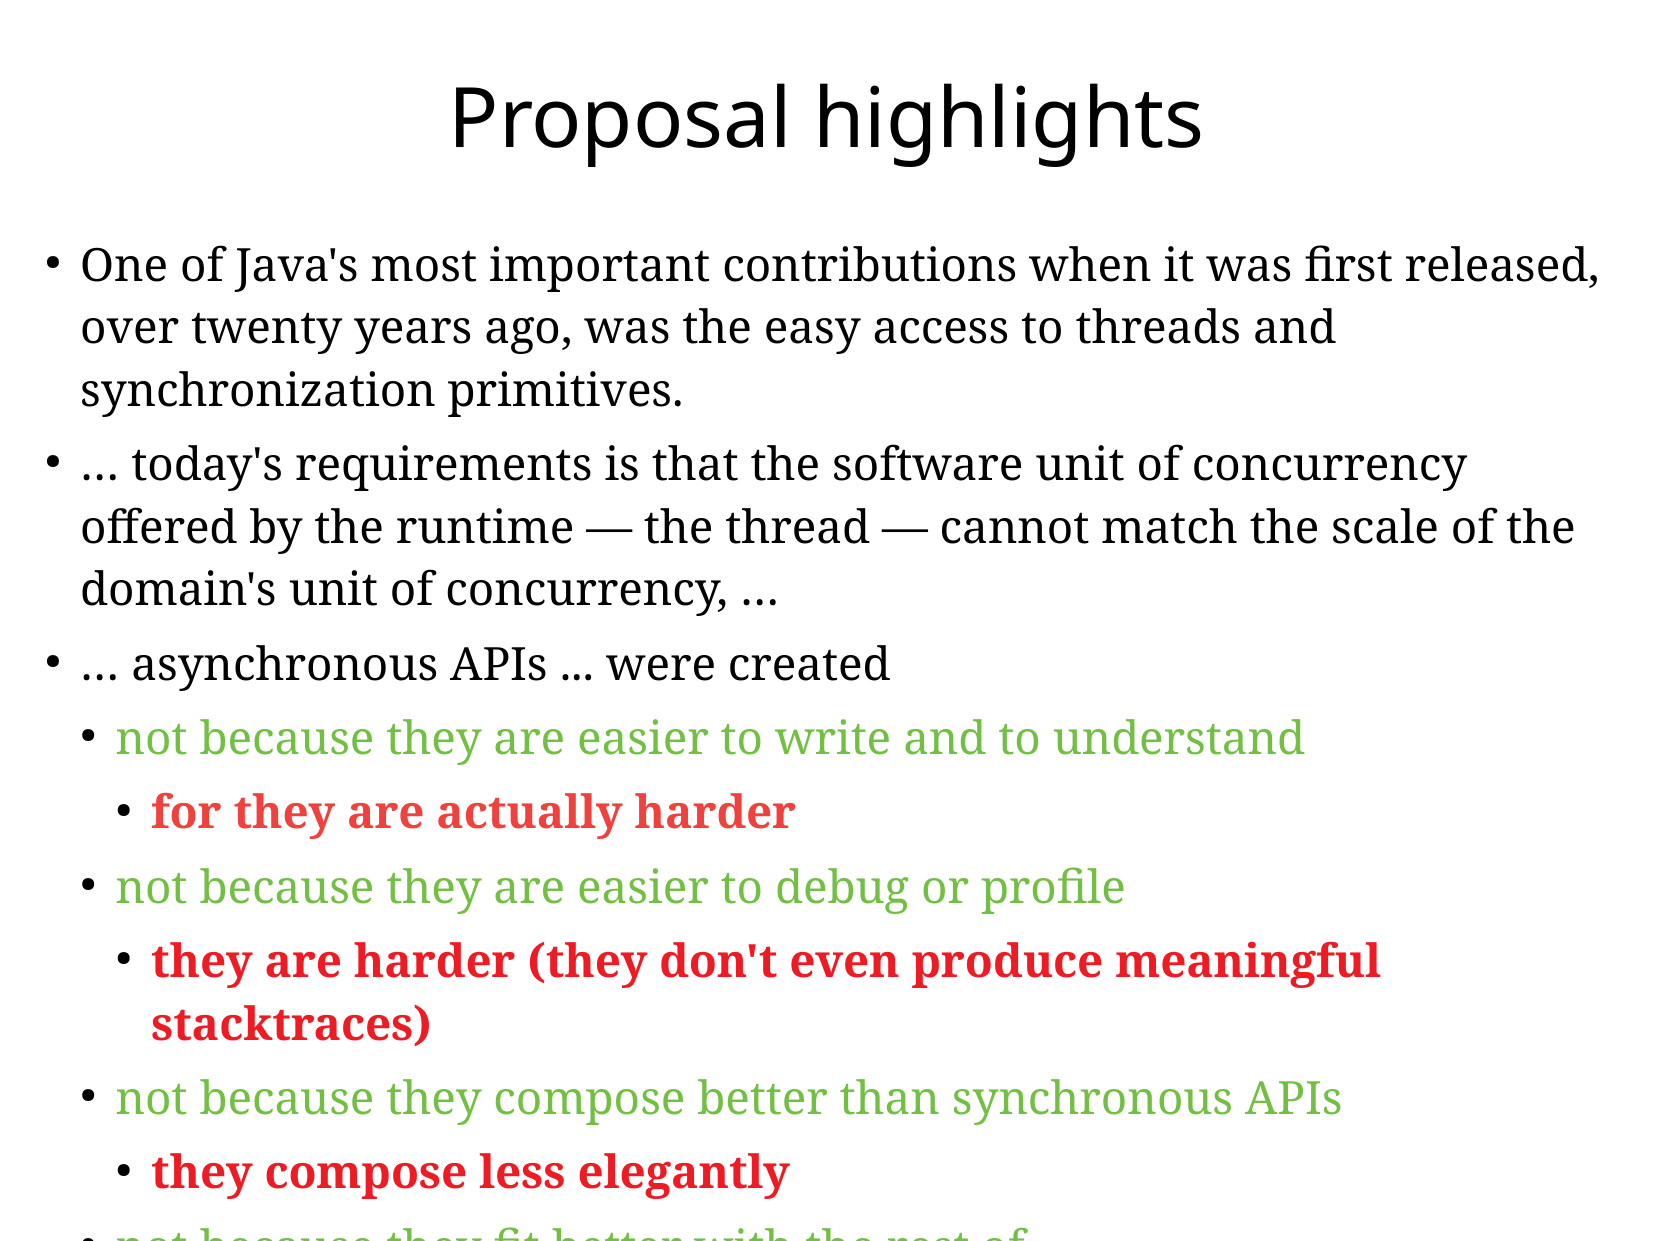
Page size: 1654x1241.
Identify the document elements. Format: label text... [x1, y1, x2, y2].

text_box One of Java's most important contributions when it was first released, over twenty years ago, was the easy access to threads and synchronization primitives. … today's requirements is that the software unit of concurrency offered by the runtime — the thread — cannot match the scale of the domain's unit of concurrency, … … asynchronous APIs ... were created not because they are easier to write and to understand for they are actually harder not because they are easier to debug or profile they are harder (they don't even produce meaningful stacktraces) not because they compose better than synchronous APIs they compose less elegantly not because they fit better with the rest of the language or integrate well with existing code they are a much worse fit but just because the implementation of the software unit of concurrency in Java — the thread — is insufficient from a footprint and performance perspective. [30, 225, 1621, 1241]
title Proposal highlights [83, 49, 1572, 181]
